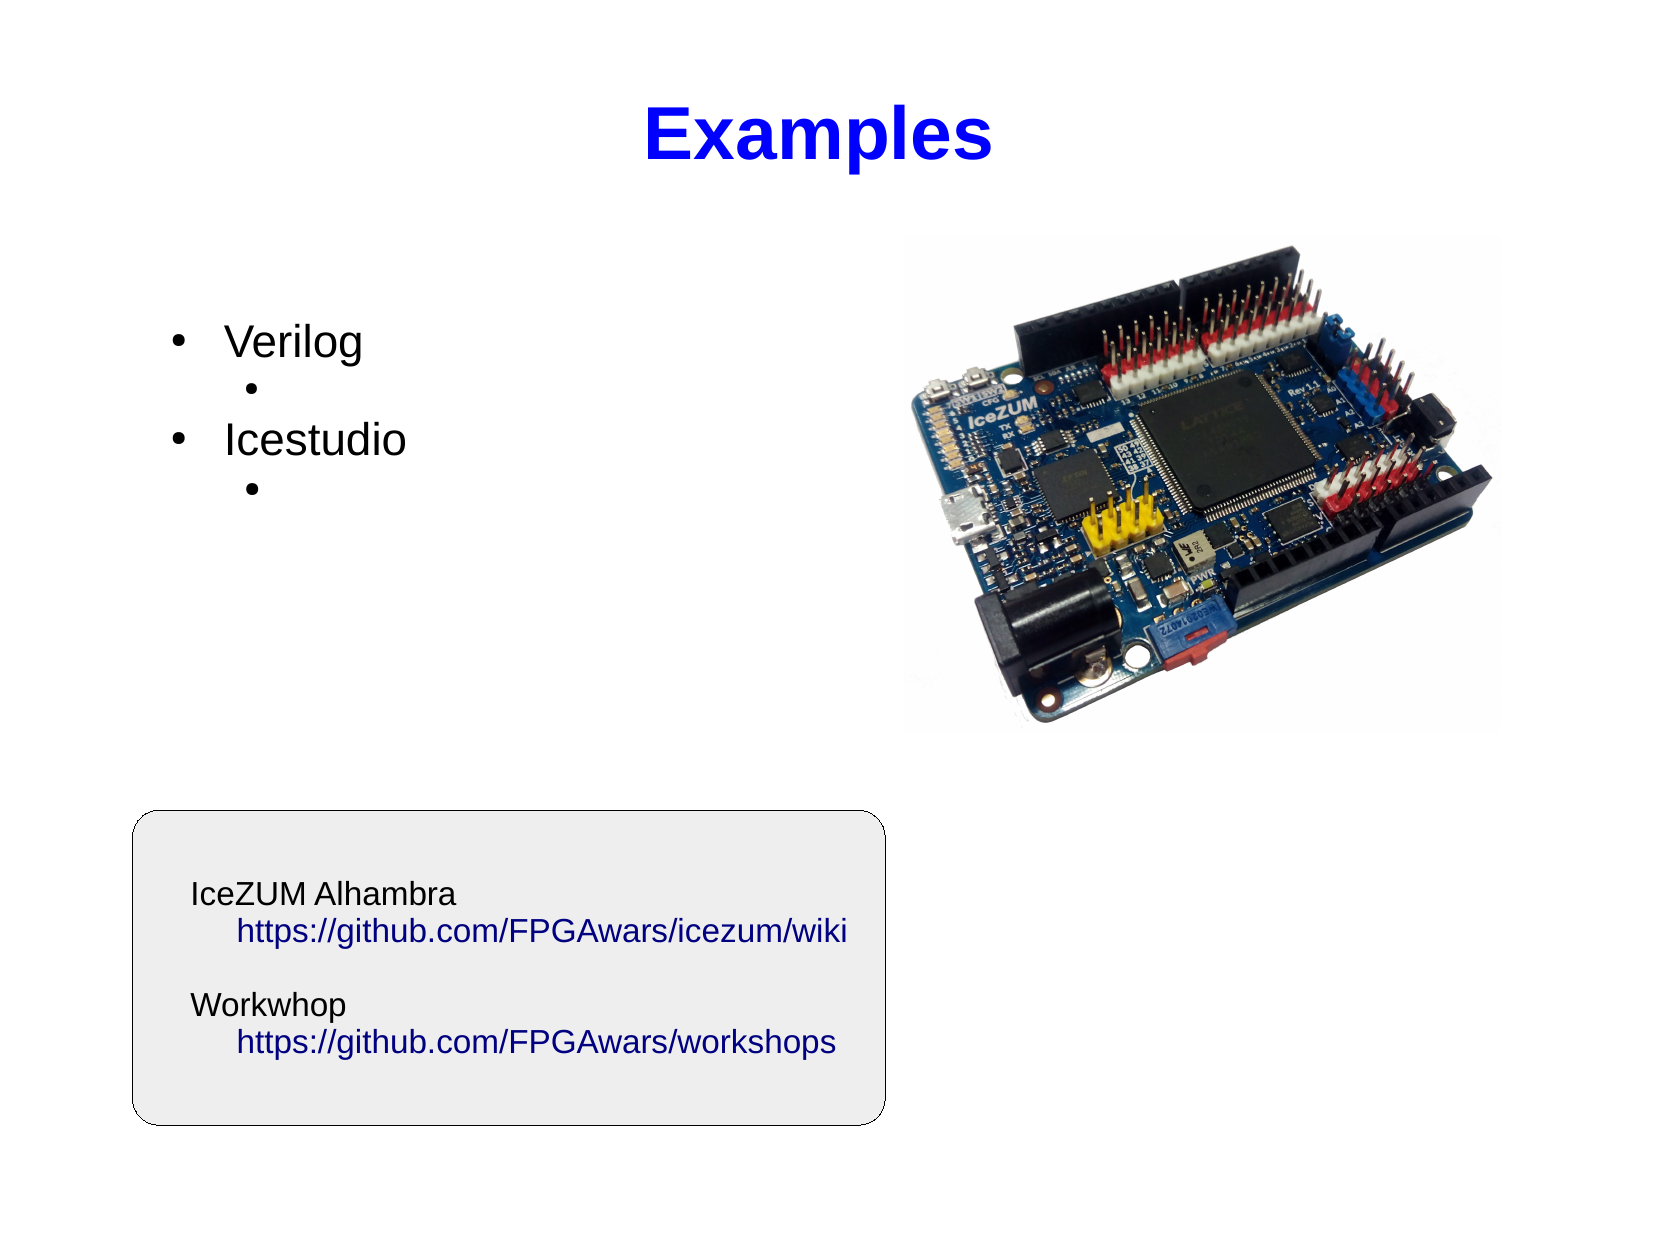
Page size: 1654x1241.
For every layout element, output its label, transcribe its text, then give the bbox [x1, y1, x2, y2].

text_box Verilog Icestudio [138, 308, 826, 736]
text_box IceZUM Alhambra https://github.com/FPGAwars/icezum/wiki Workwhop https://github.com/FPGAwars/workshops [132, 810, 886, 1126]
title Examples [75, 30, 1564, 238]
picture [904, 236, 1501, 733]
